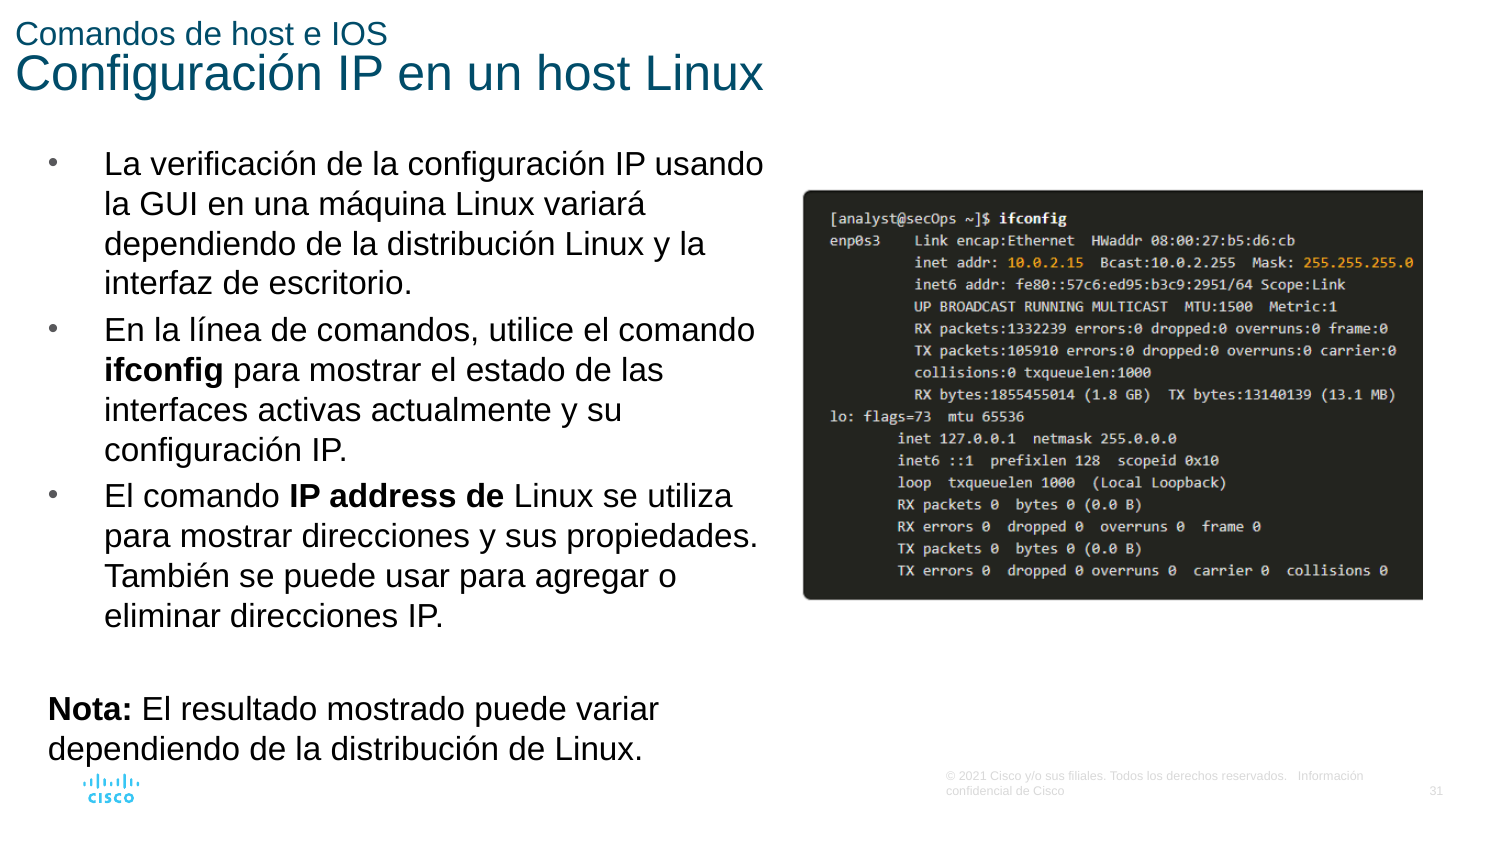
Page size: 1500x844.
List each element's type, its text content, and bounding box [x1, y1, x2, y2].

picture [799, 185, 1423, 603]
list La verificación de la configuración IP usando la GUI en una máquina Linux variará dependiendo de la distribución Linux y la interfaz de escritorio. En la línea de comandos, utilice el comando ifconfig para mostrar el estado de las interfaces activas actualmente y su configuración IP. El comando IP address de Linux se utiliza para mostrar direcciones y sus propiedades. También se puede usar para agregar o eliminar direcciones IP. Nota: El resultado mostrado puede variar dependiendo de la distribución de Linux. [32, 134, 800, 726]
title Comandos de host e IOS Configuración IP en un host Linux [0, 0, 1369, 121]
